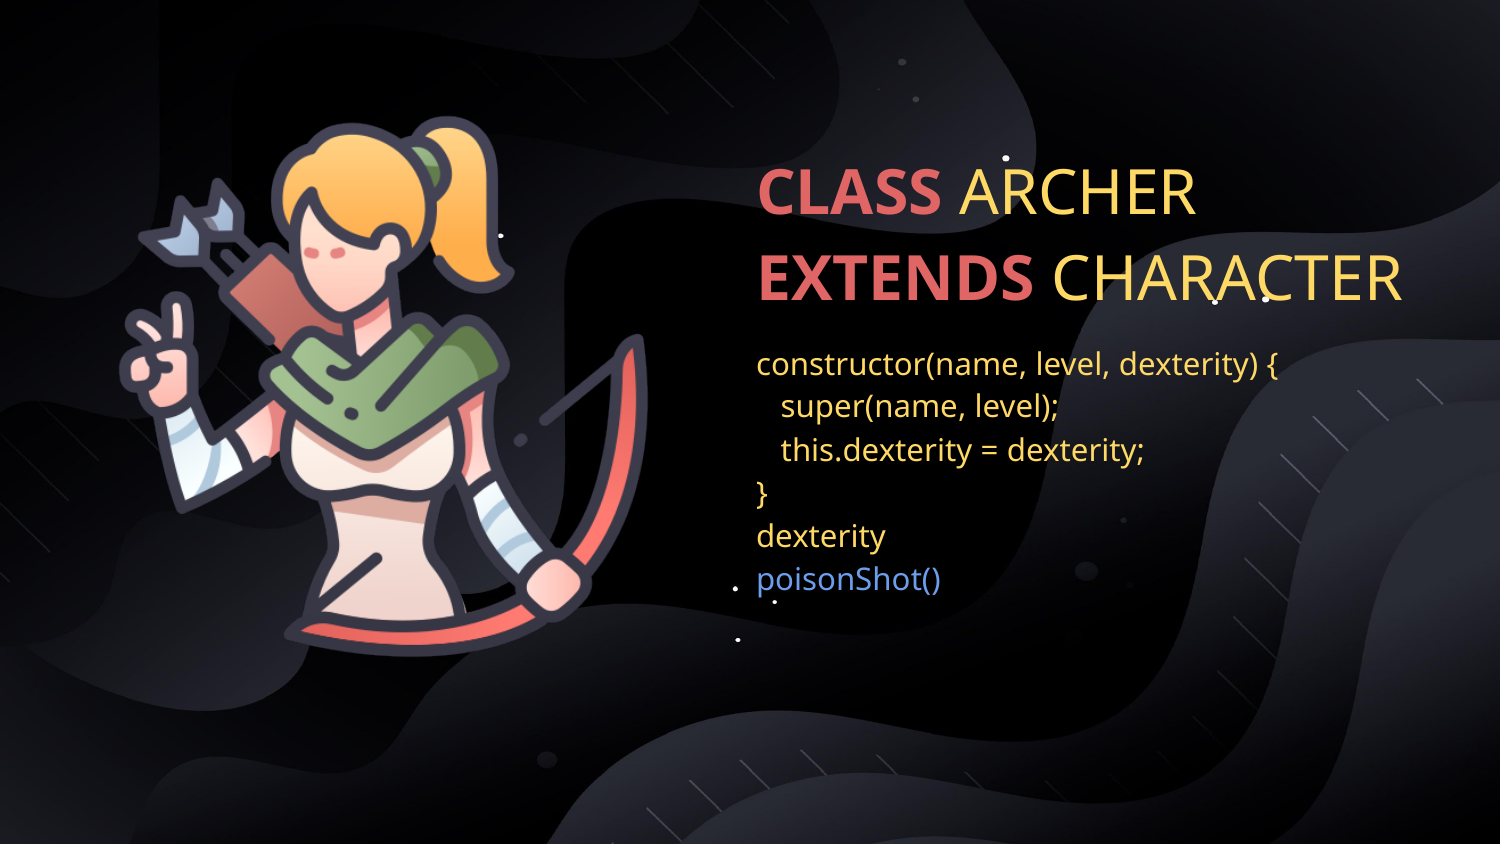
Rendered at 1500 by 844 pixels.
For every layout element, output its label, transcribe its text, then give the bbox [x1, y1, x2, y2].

text_box CLASS ARCHER EXTENDS CHARACTER constructor(name, level, dexterity) { super(name, level); this.dexterity = dexterity; } dexterity poisonShot() [741, 125, 1469, 648]
picture [0, 0, 1500, 844]
